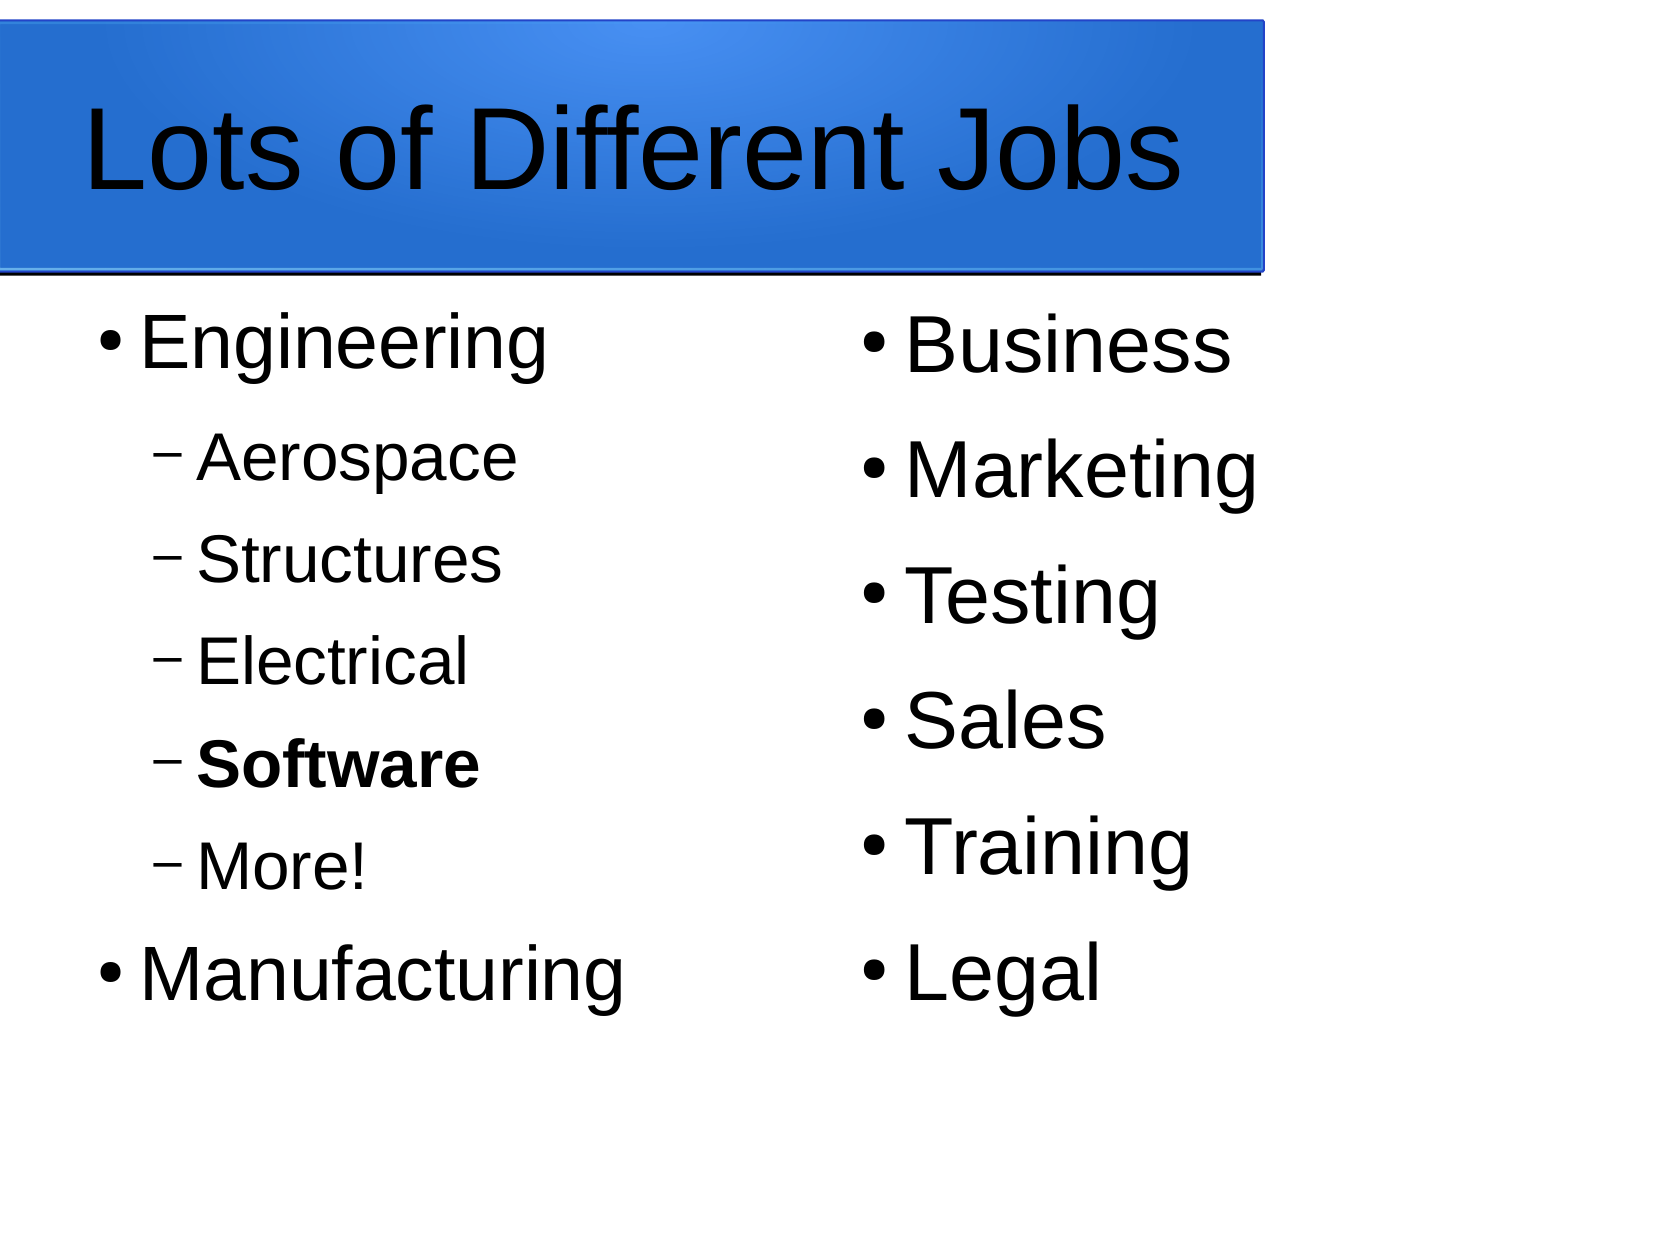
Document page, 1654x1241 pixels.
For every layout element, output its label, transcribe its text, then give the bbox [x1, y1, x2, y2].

title Lots of Different Jobs [82, 47, 1235, 252]
list Business Marketing Testing Sales Training Legal [845, 299, 1572, 1019]
list Engineering Aerospace Structures Electrical Software More! Manufacturing [82, 299, 809, 1019]
